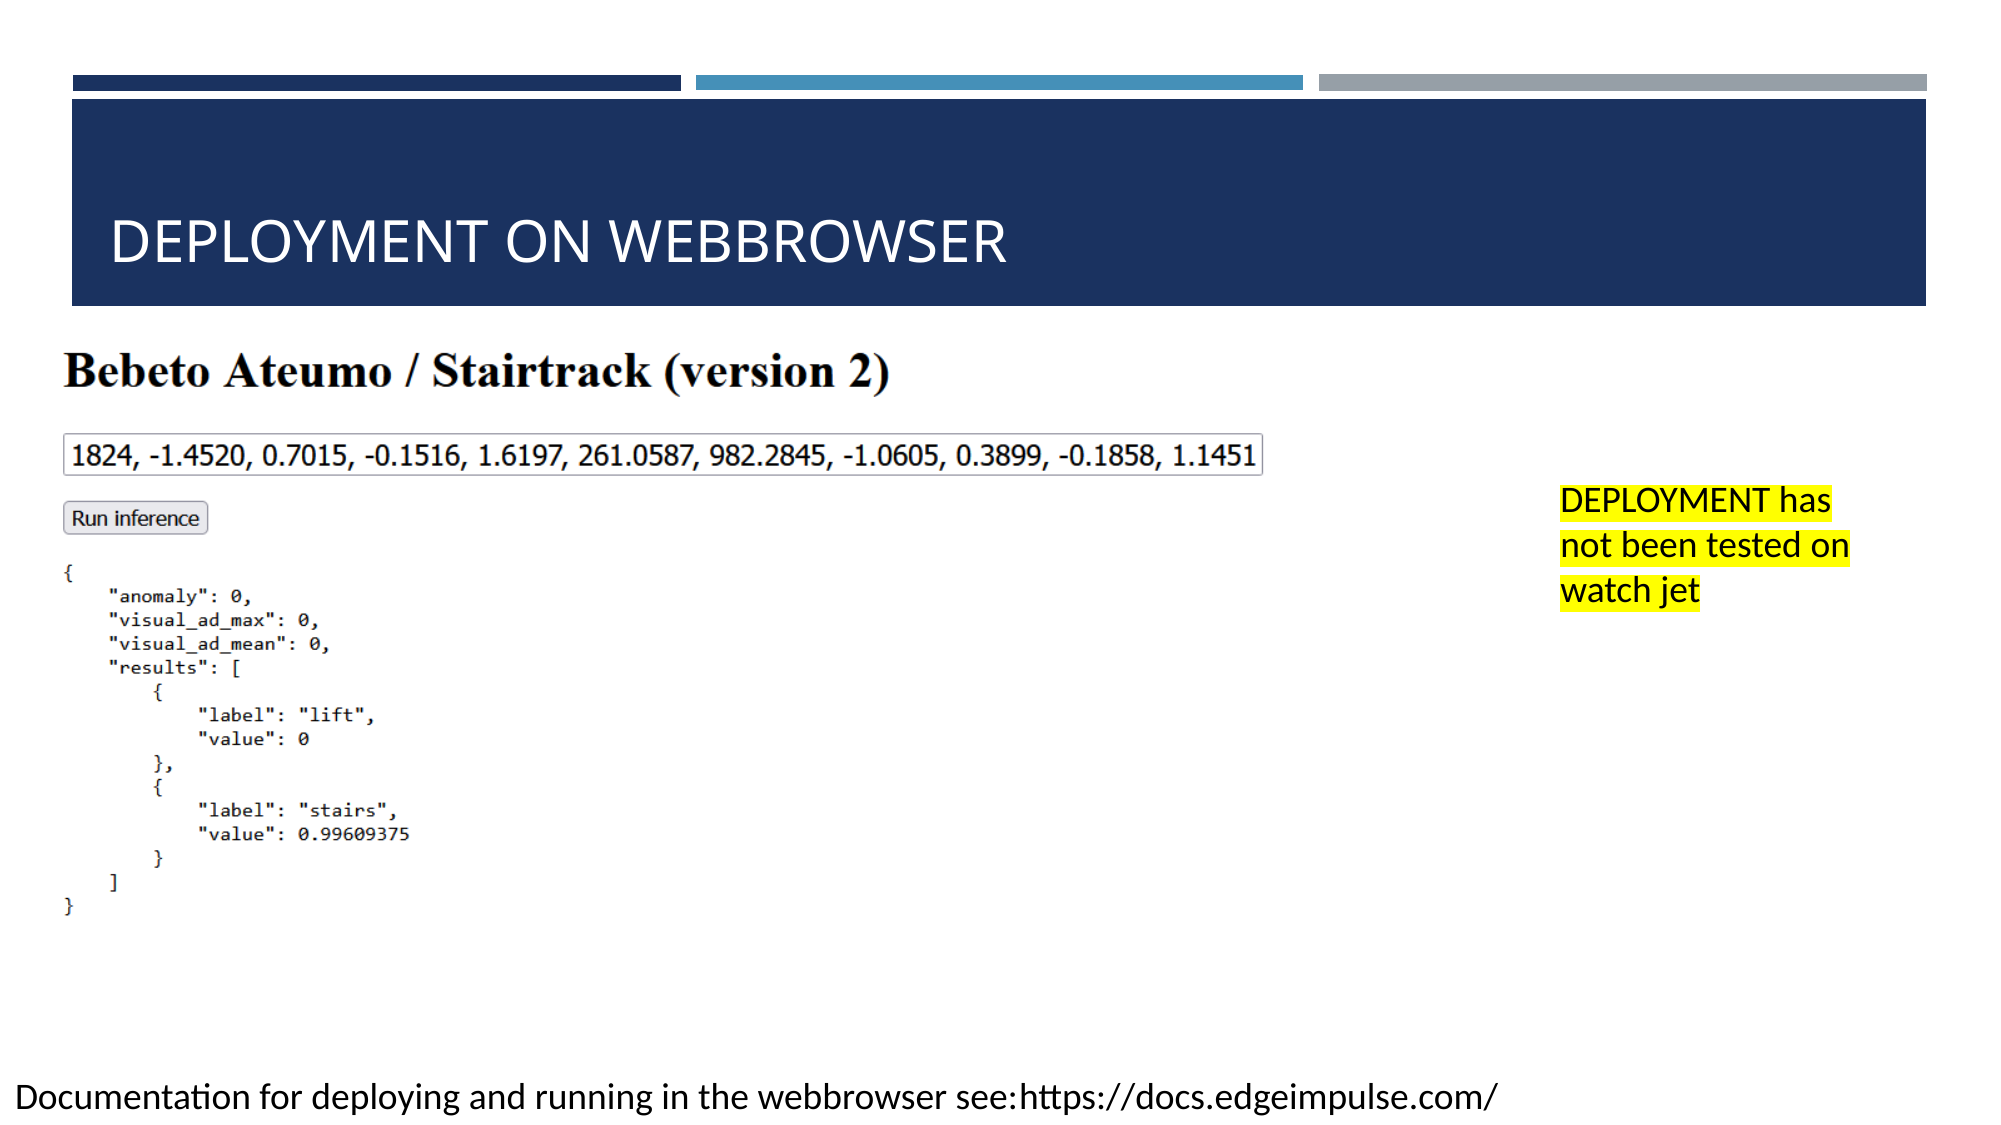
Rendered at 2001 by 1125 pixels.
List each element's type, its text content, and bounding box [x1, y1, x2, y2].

title Deployment on WEBbrowser [94, 119, 1904, 282]
picture [52, 309, 1312, 1022]
text_box Documentation for deploying and running in the webbrowser see:https://docs.edgeimpulse.com/ [0, 1064, 1546, 1125]
text_box DEPLOYMENT has not been tested on watch jet [1545, 467, 1871, 620]
